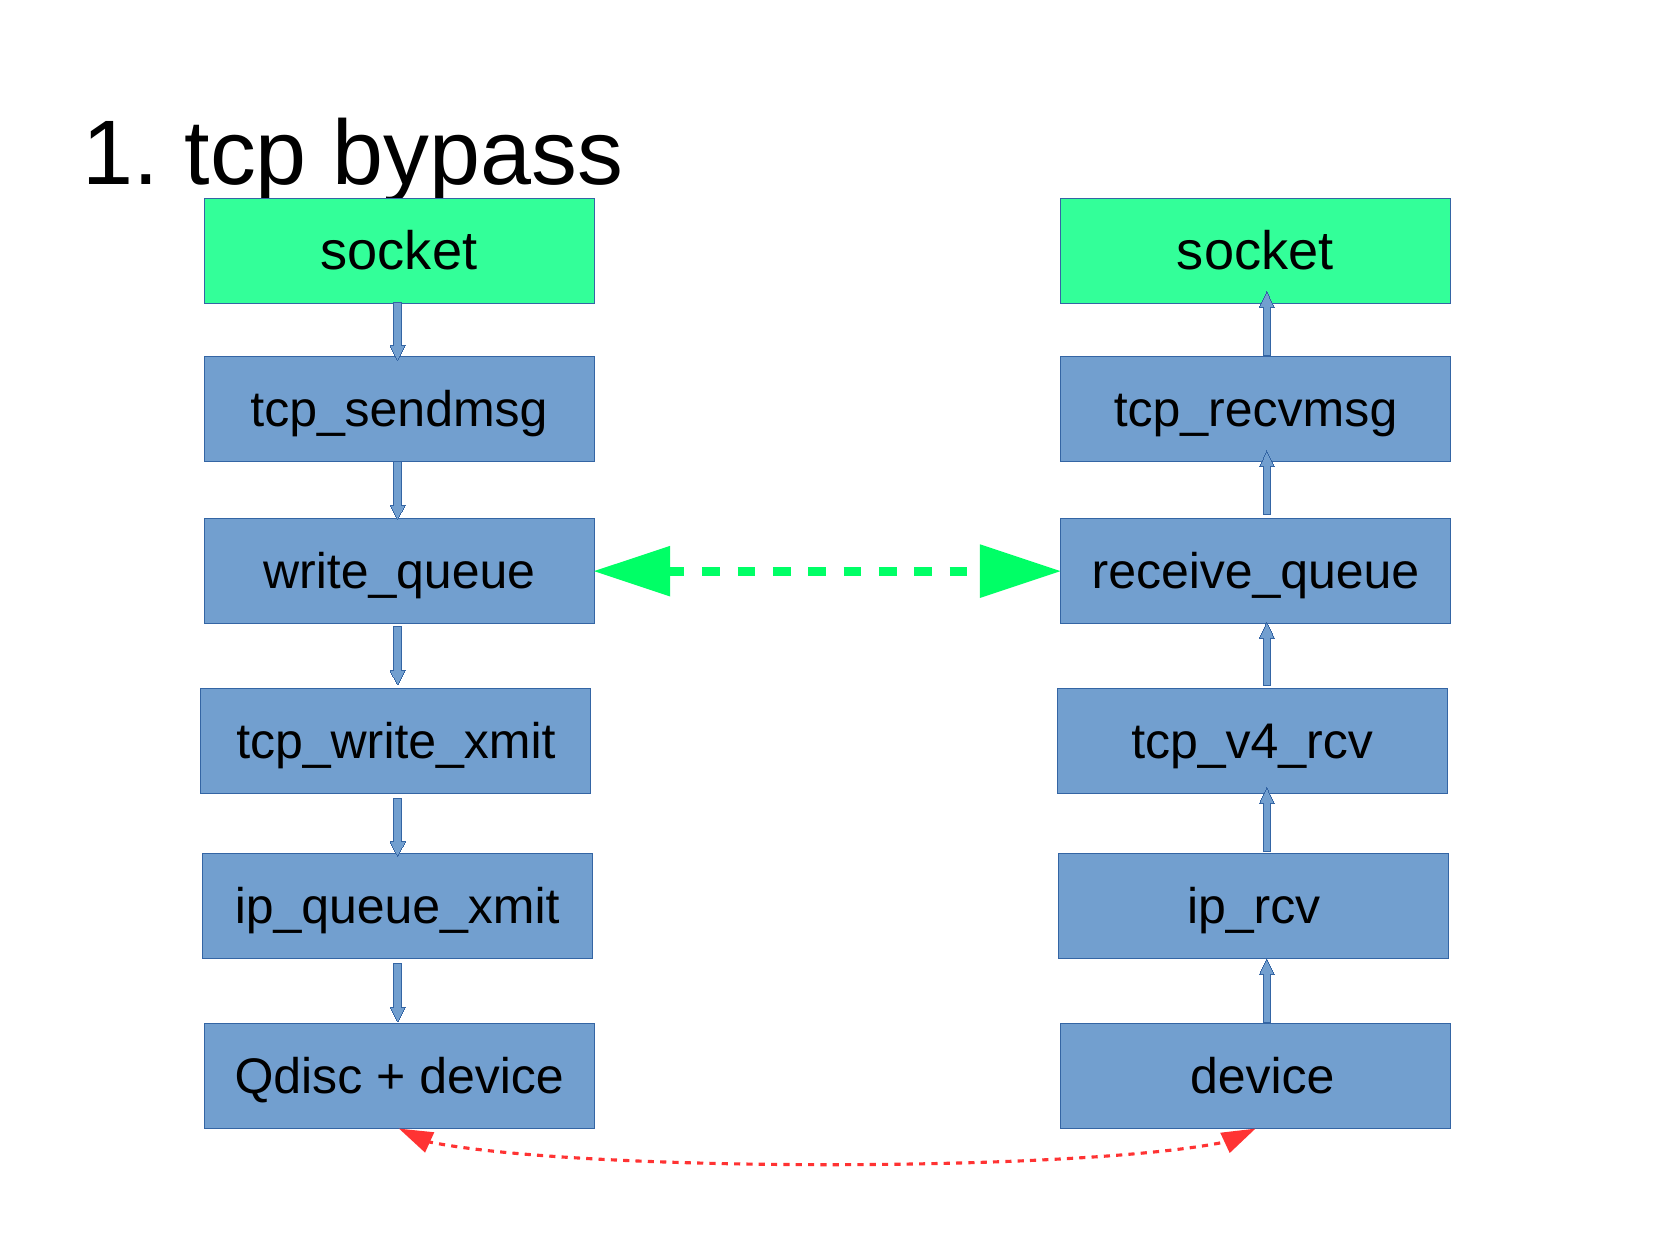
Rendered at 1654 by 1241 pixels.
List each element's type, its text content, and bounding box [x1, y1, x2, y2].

title 1. tcp bypass [82, 49, 1571, 257]
text_box [1259, 958, 1275, 1023]
text_box [390, 461, 406, 520]
text_box ip_rcv [1058, 853, 1449, 959]
text_box device [1060, 1023, 1451, 1129]
text_box [390, 302, 406, 361]
text_box tcp_write_xmit [200, 688, 591, 794]
text_box Qdisc + device [204, 1023, 595, 1129]
text_box [390, 798, 406, 857]
text_box tcp_recvmsg [1060, 356, 1451, 462]
text_box [390, 963, 406, 1022]
text_box tcp_sendmsg [204, 356, 595, 462]
text_box tcp_v4_rcv [1057, 688, 1448, 794]
text_box [1259, 450, 1275, 515]
text_box socket [1060, 198, 1451, 304]
text_box write_queue [204, 518, 595, 624]
text_box [1259, 787, 1275, 852]
text_box receive_queue [1060, 518, 1451, 624]
text_box socket [204, 198, 595, 304]
text_box ip_queue_xmit [202, 853, 593, 959]
text_box [390, 626, 406, 685]
text_box [1259, 291, 1275, 356]
text_box [1259, 622, 1275, 686]
